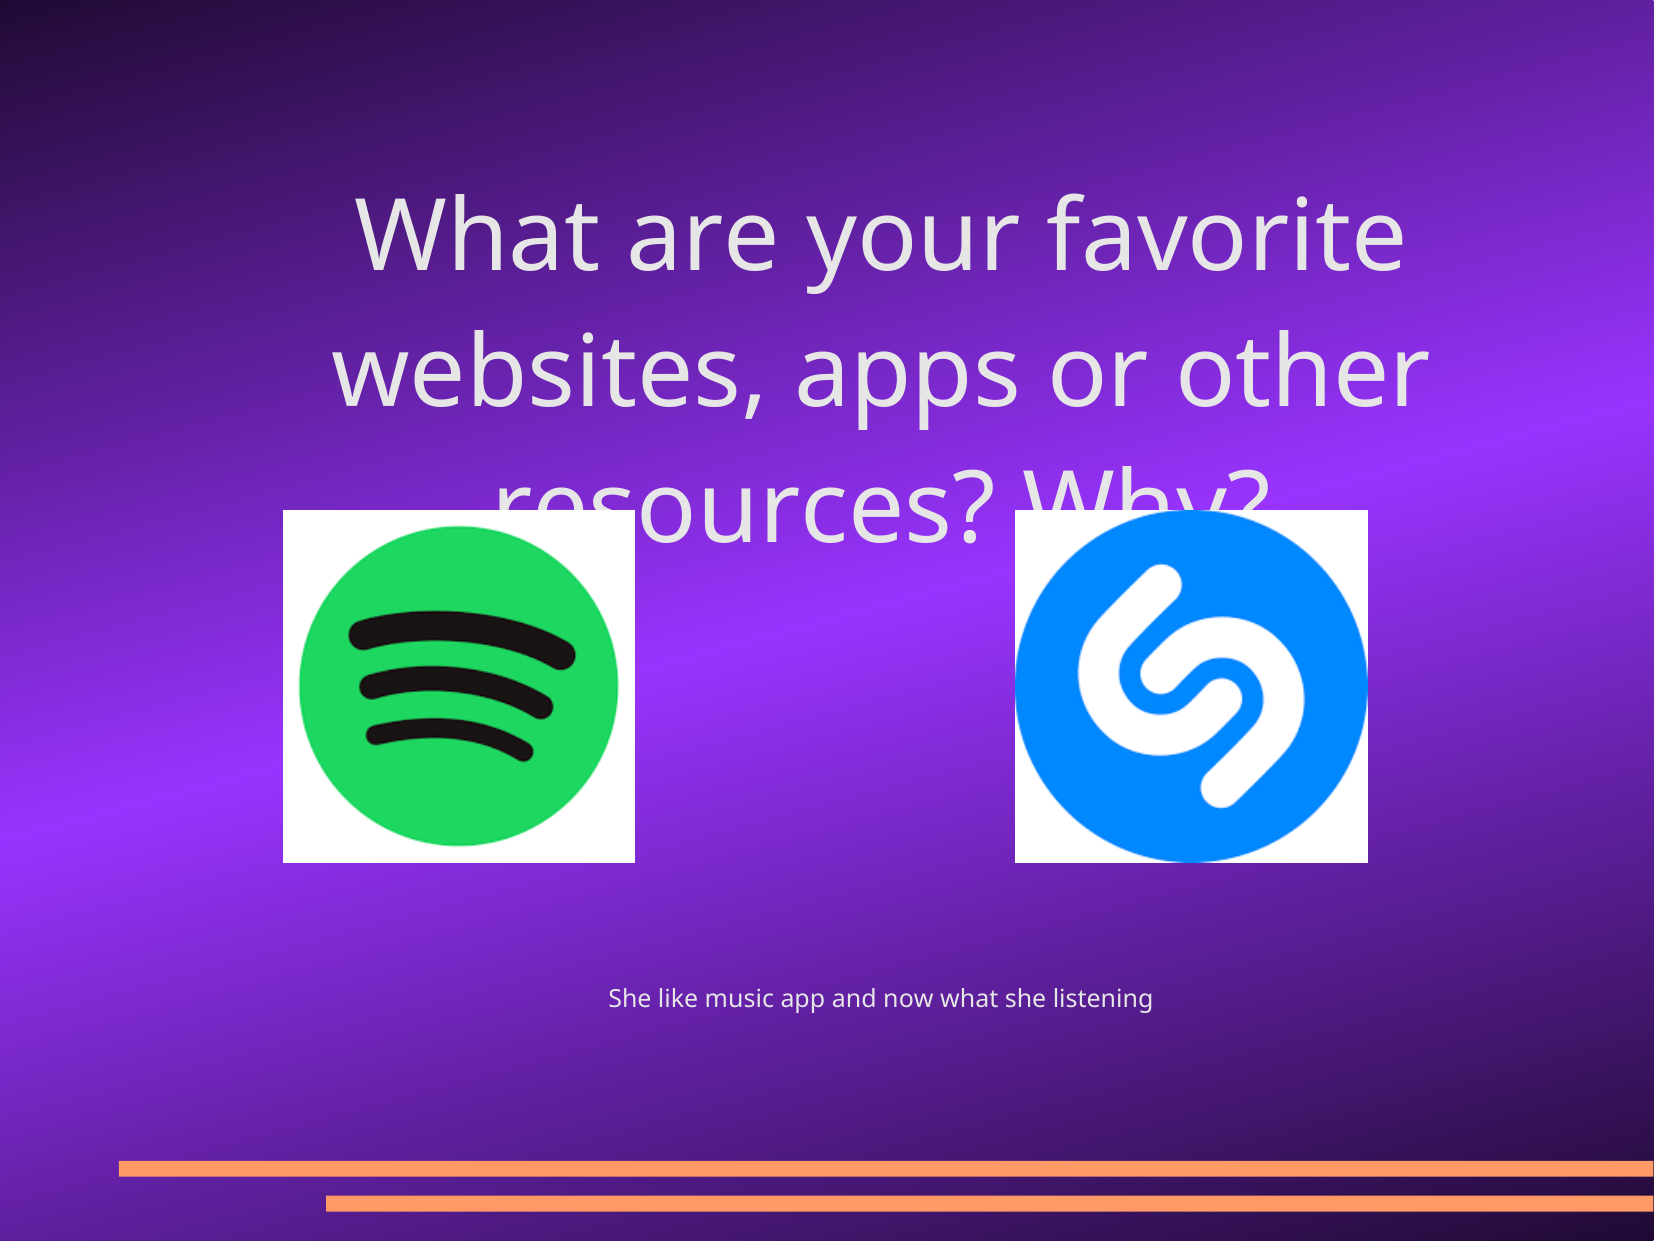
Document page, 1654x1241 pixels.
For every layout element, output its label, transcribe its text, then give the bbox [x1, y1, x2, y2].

list What are your favorite websites, apps or other resources? Why? She like music app and now what she listening [144, 163, 1536, 1090]
picture [283, 510, 635, 863]
picture [1015, 510, 1368, 863]
